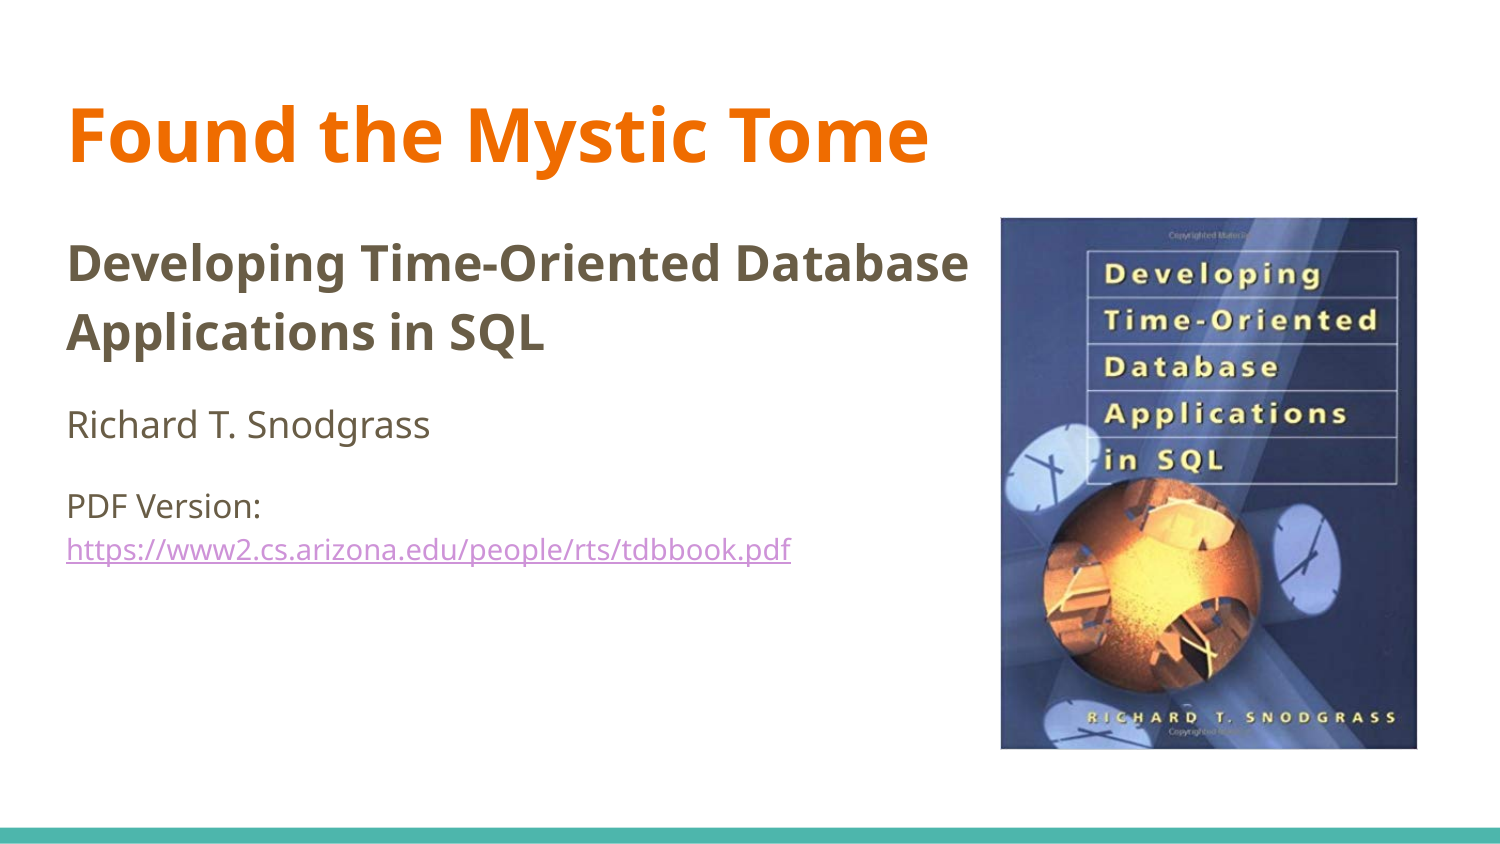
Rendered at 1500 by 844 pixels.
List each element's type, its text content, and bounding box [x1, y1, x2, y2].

title Found the Mystic Tome [51, 72, 1449, 189]
list Developing Time-Oriented Database Applications in SQL Richard T. Snodgrass PDF Version: https://www2.cs.arizona.edu/people/rts/tdbbook.pdf [51, 207, 1449, 750]
picture [1000, 217, 1418, 750]
